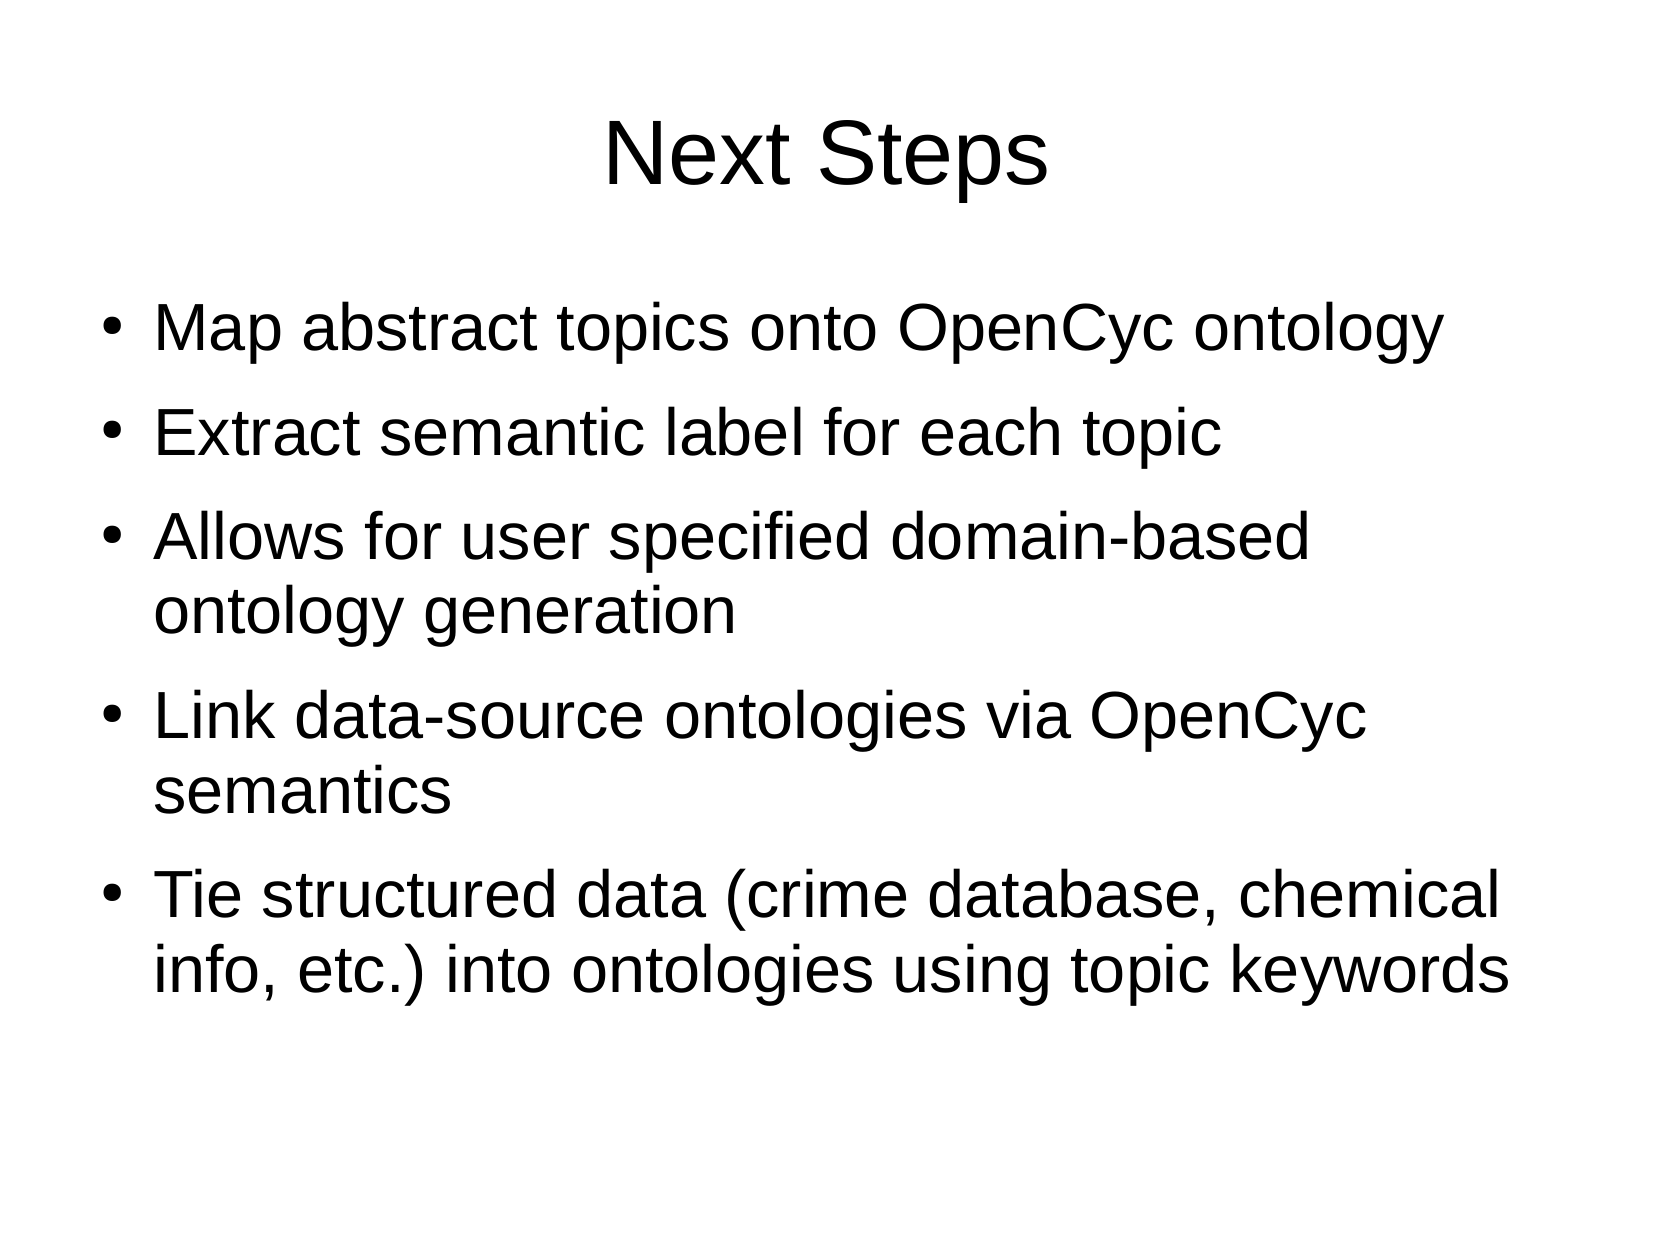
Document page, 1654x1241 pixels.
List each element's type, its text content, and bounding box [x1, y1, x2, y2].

title Next Steps [82, 49, 1571, 257]
list Map abstract topics onto OpenCyc ontology Extract semantic label for each topic Allows for user specified domain-based ontology generation Link data-source ontologies via OpenCyc semantics Tie structured data (crime database, chemical info, etc.) into ontologies using topic keywords [82, 290, 1571, 1081]
